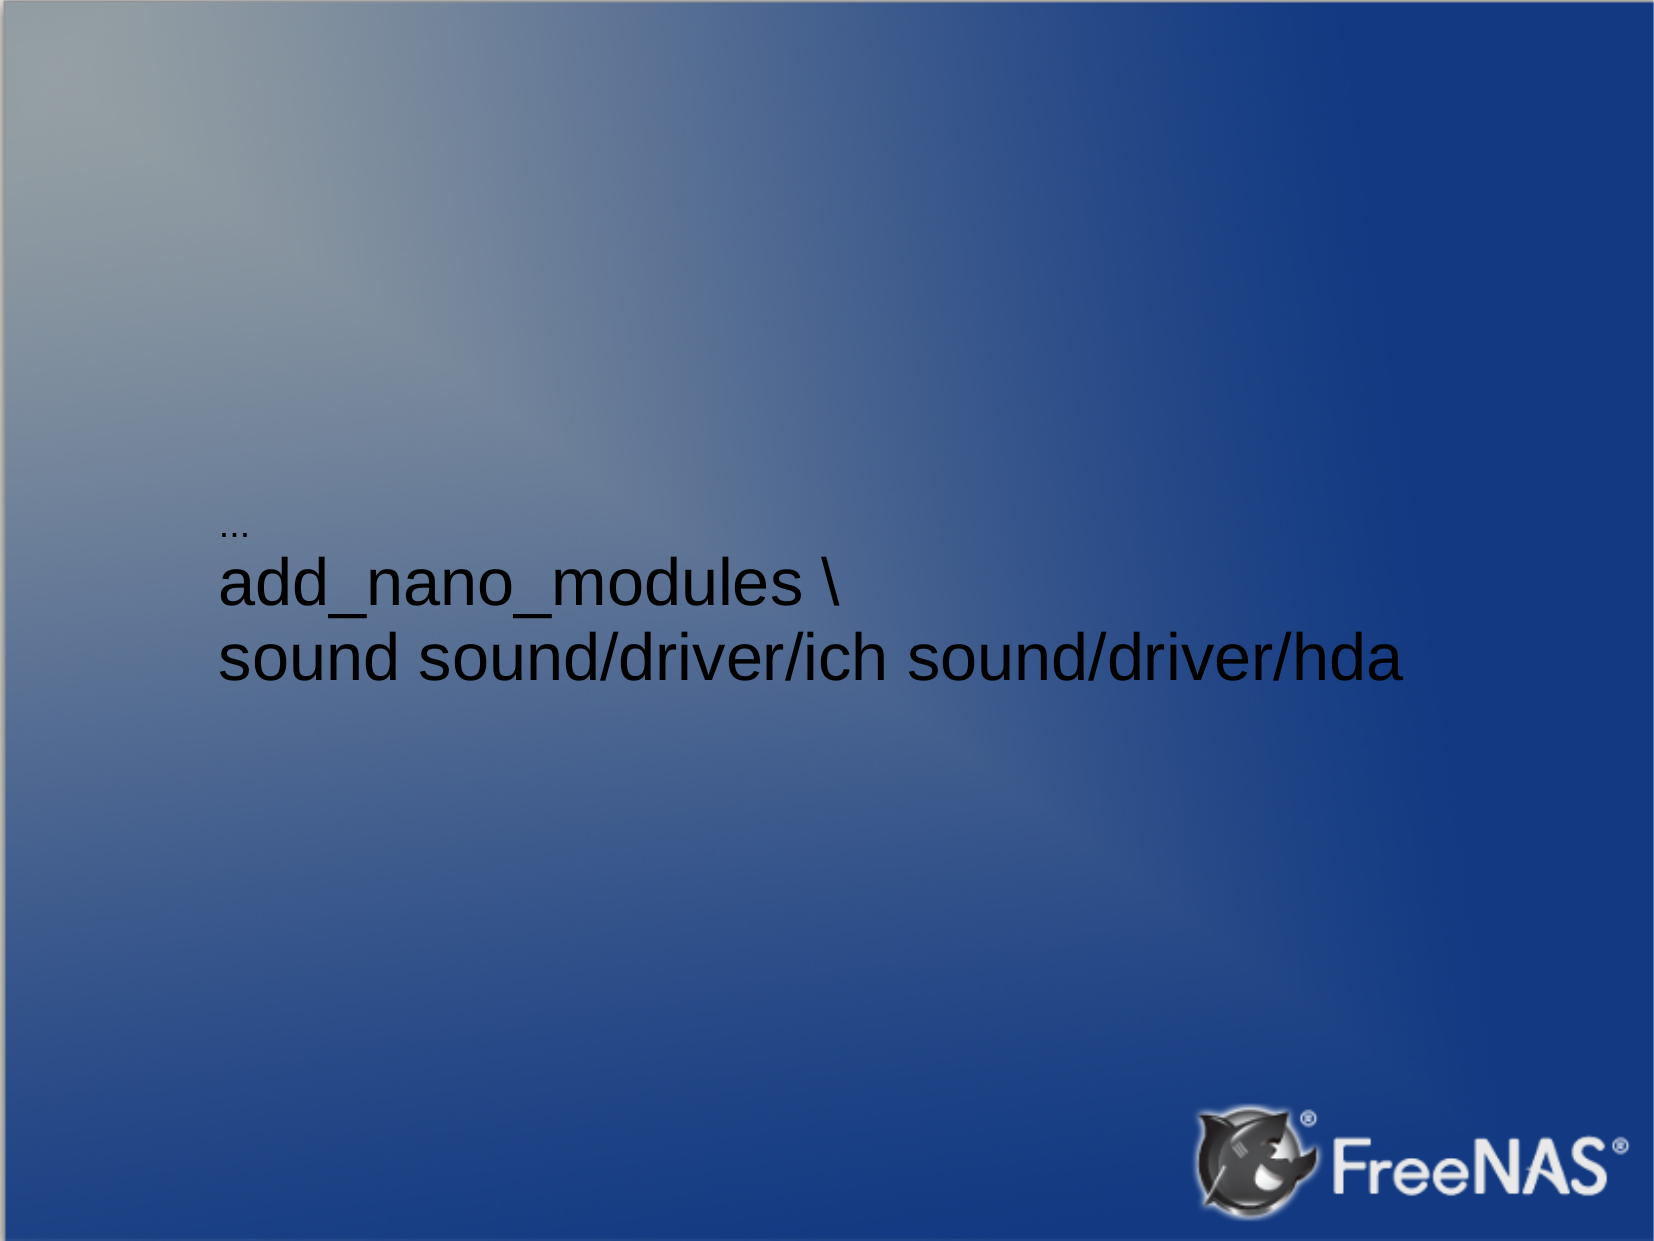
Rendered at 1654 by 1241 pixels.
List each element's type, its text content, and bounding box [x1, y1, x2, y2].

text_box ... add_nano_modules \ sound sound/driver/ich sound/driver/hda [204, 453, 1450, 787]
picture [0, 0, 1654, 1241]
